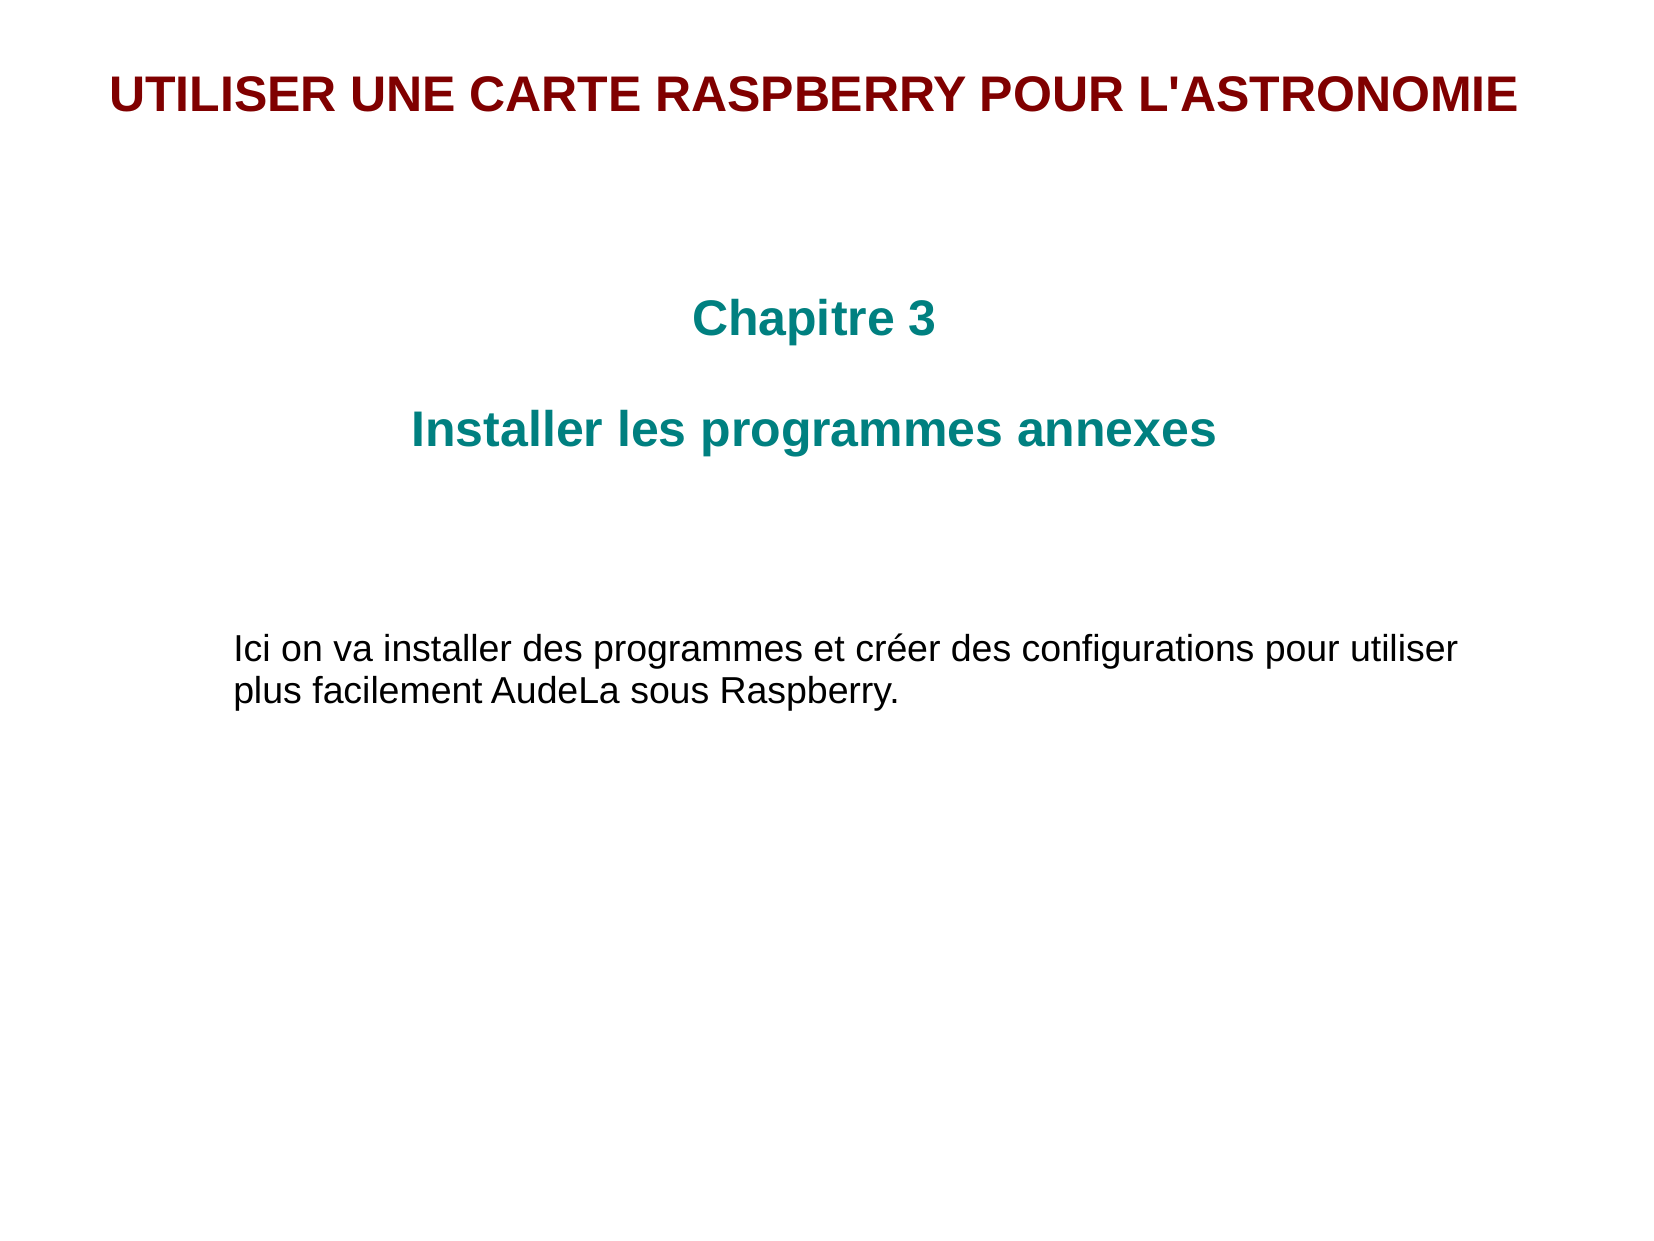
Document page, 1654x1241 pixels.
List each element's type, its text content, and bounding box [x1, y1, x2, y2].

text_box Ici on va installer des programmes et créer des configurations pour utiliser plus facilement AudeLa sous Raspberry. [218, 620, 1474, 720]
text_box UTILISER UNE CARTE RASPBERRY POUR L'ASTRONOMIE Chapitre 3 Installer les programmes annexes [94, 59, 1535, 555]
